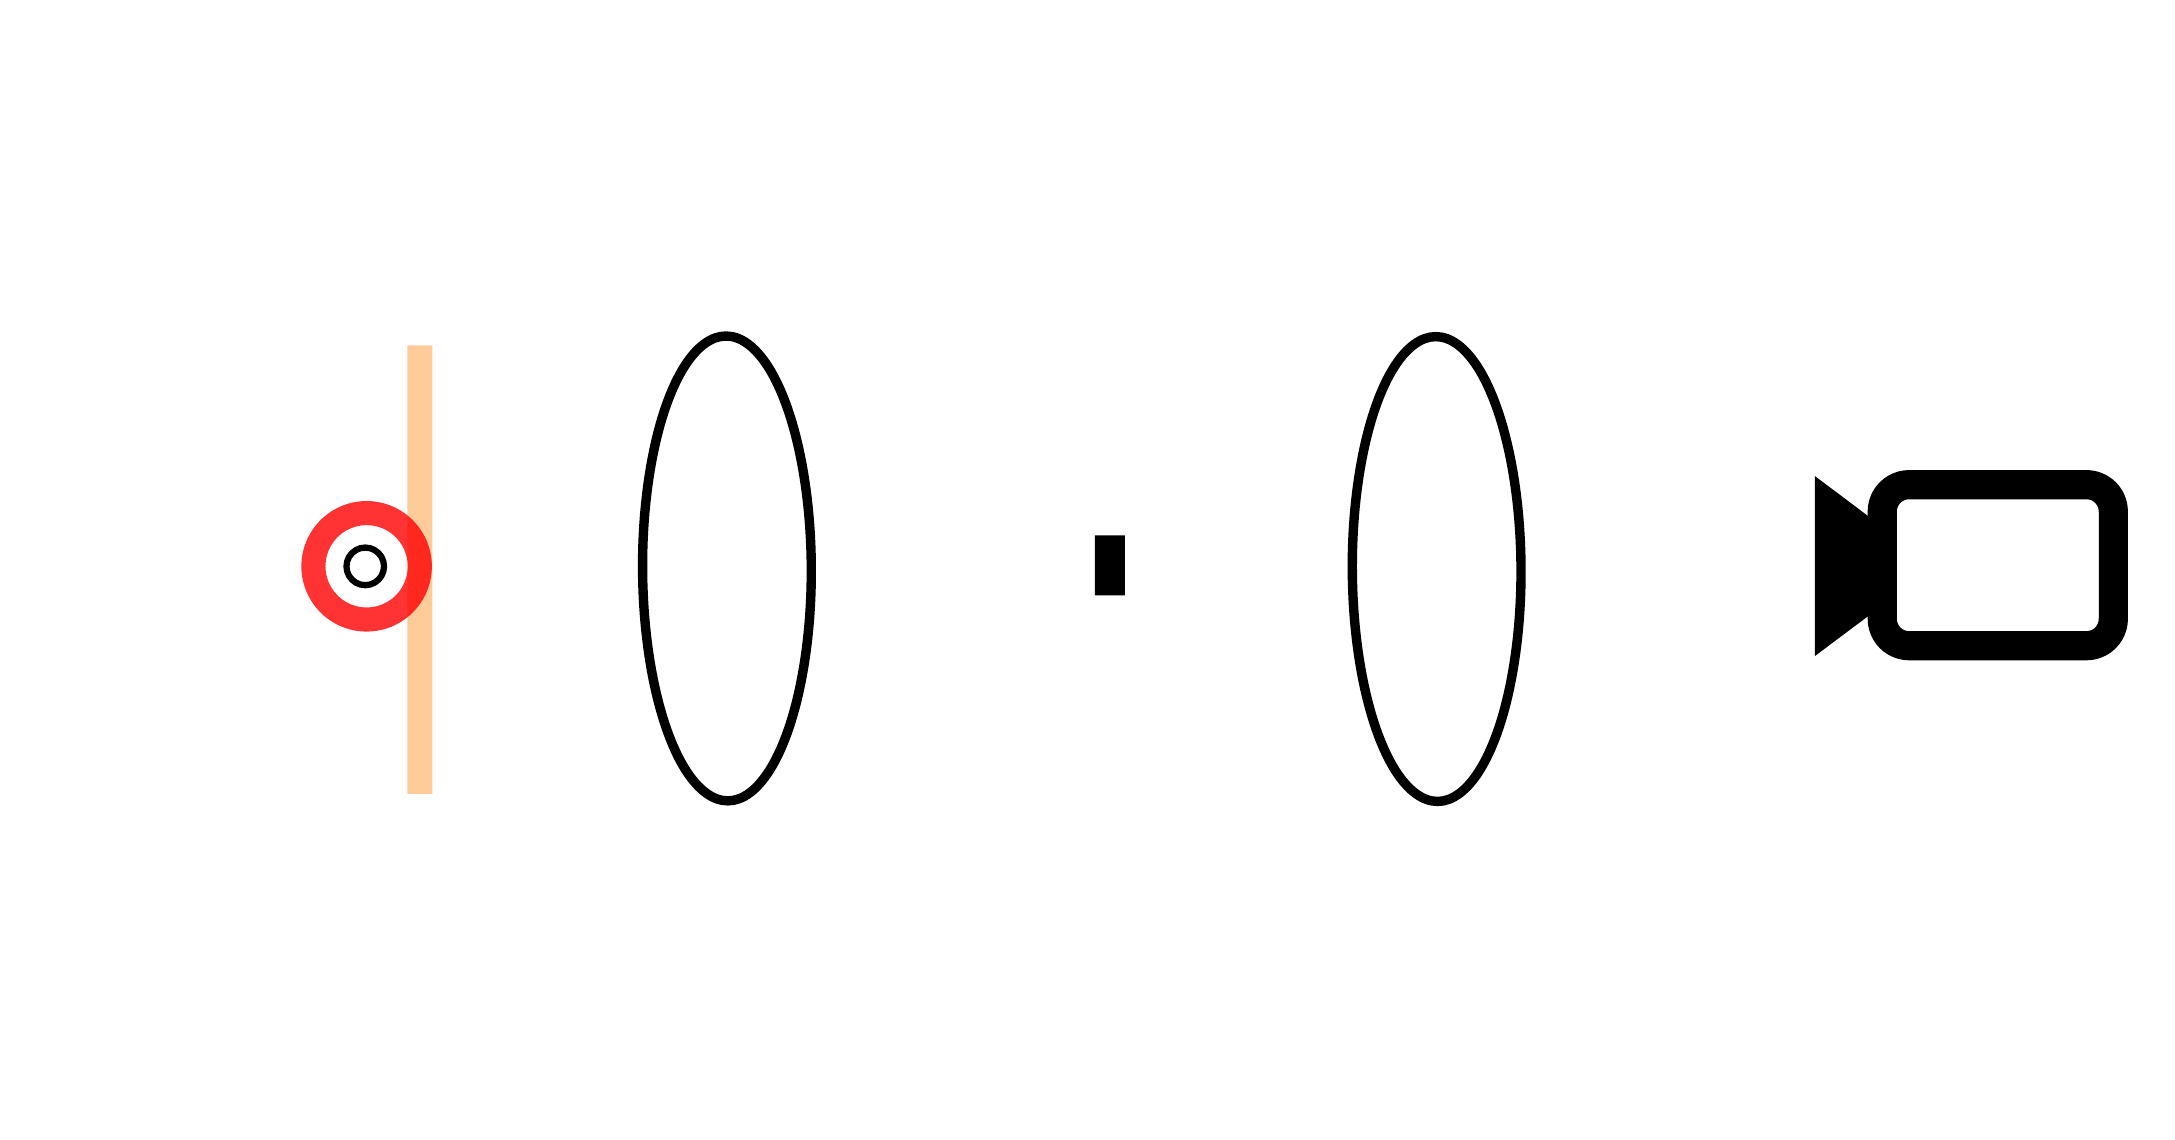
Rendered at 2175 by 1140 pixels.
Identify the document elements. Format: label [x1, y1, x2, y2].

text_box [1352, 336, 1522, 802]
text_box [642, 336, 812, 801]
text_box [301, 501, 432, 632]
text_box [1814, 476, 1875, 657]
text_box [1094, 535, 1125, 596]
text_box [1882, 484, 2114, 646]
